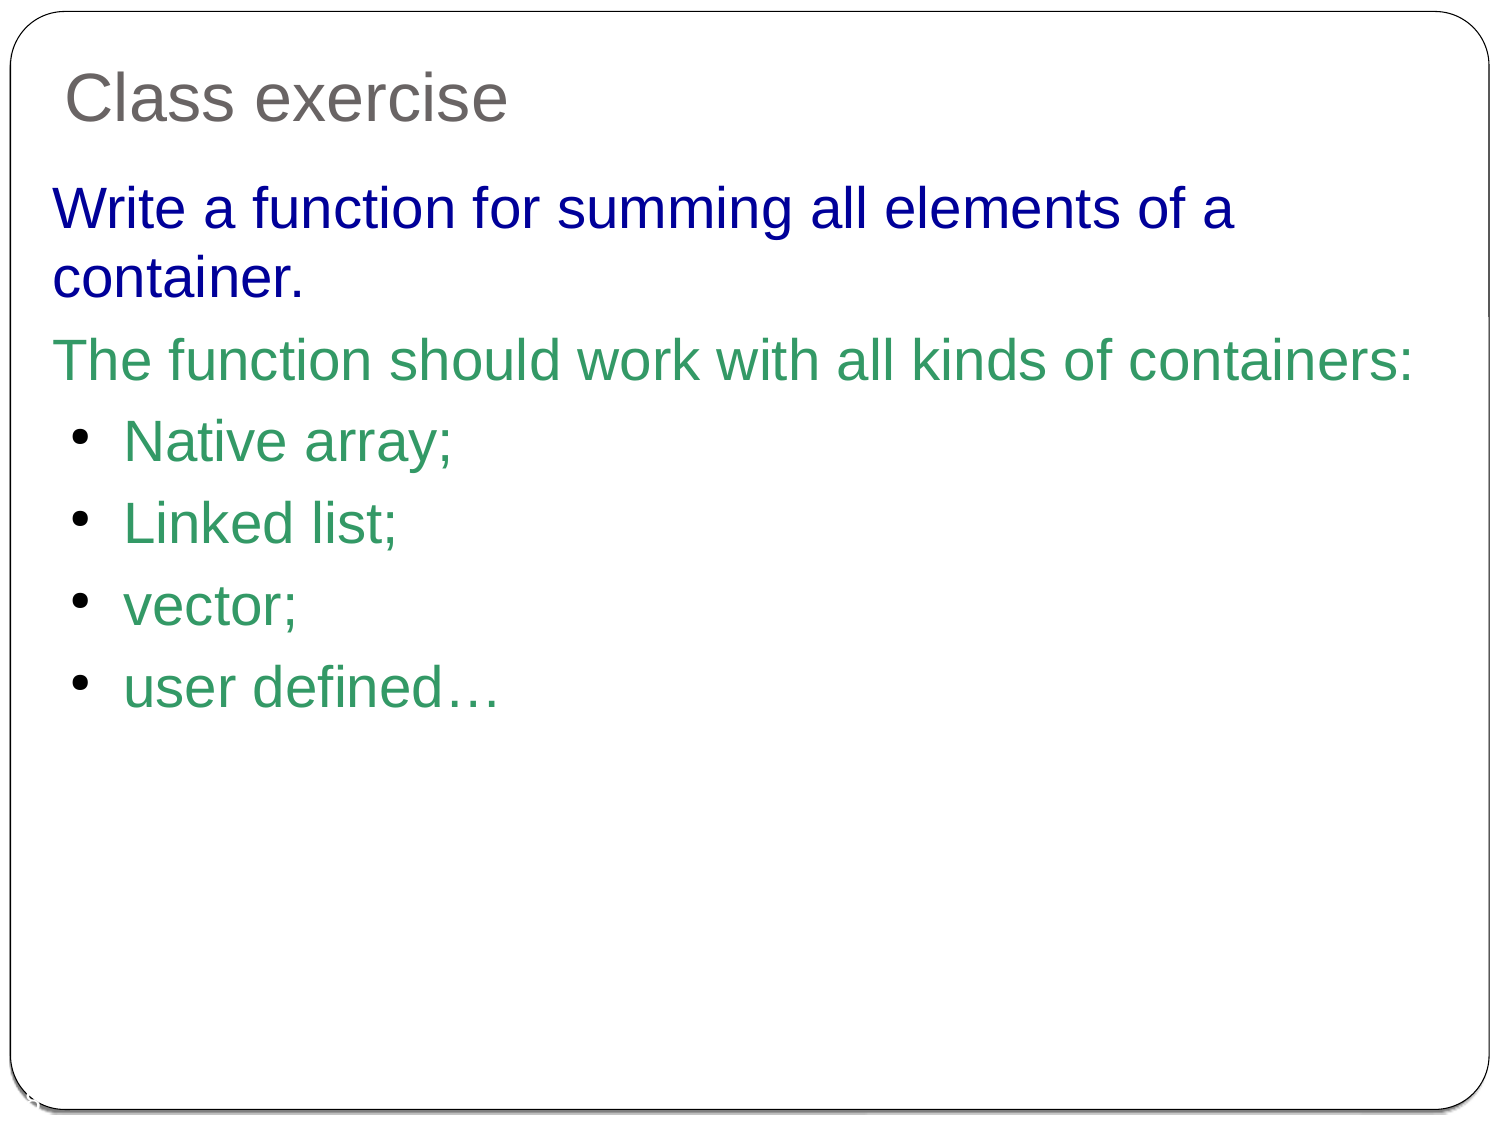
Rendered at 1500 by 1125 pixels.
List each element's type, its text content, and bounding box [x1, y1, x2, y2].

list Write a function for summing all elements of a container. The function should work with all kinds of containers: Native array; Linked list; vector; user defined… [37, 162, 1463, 1088]
title Class exercise [50, 45, 1450, 150]
slide_number <number> [0, 1074, 50, 1125]
